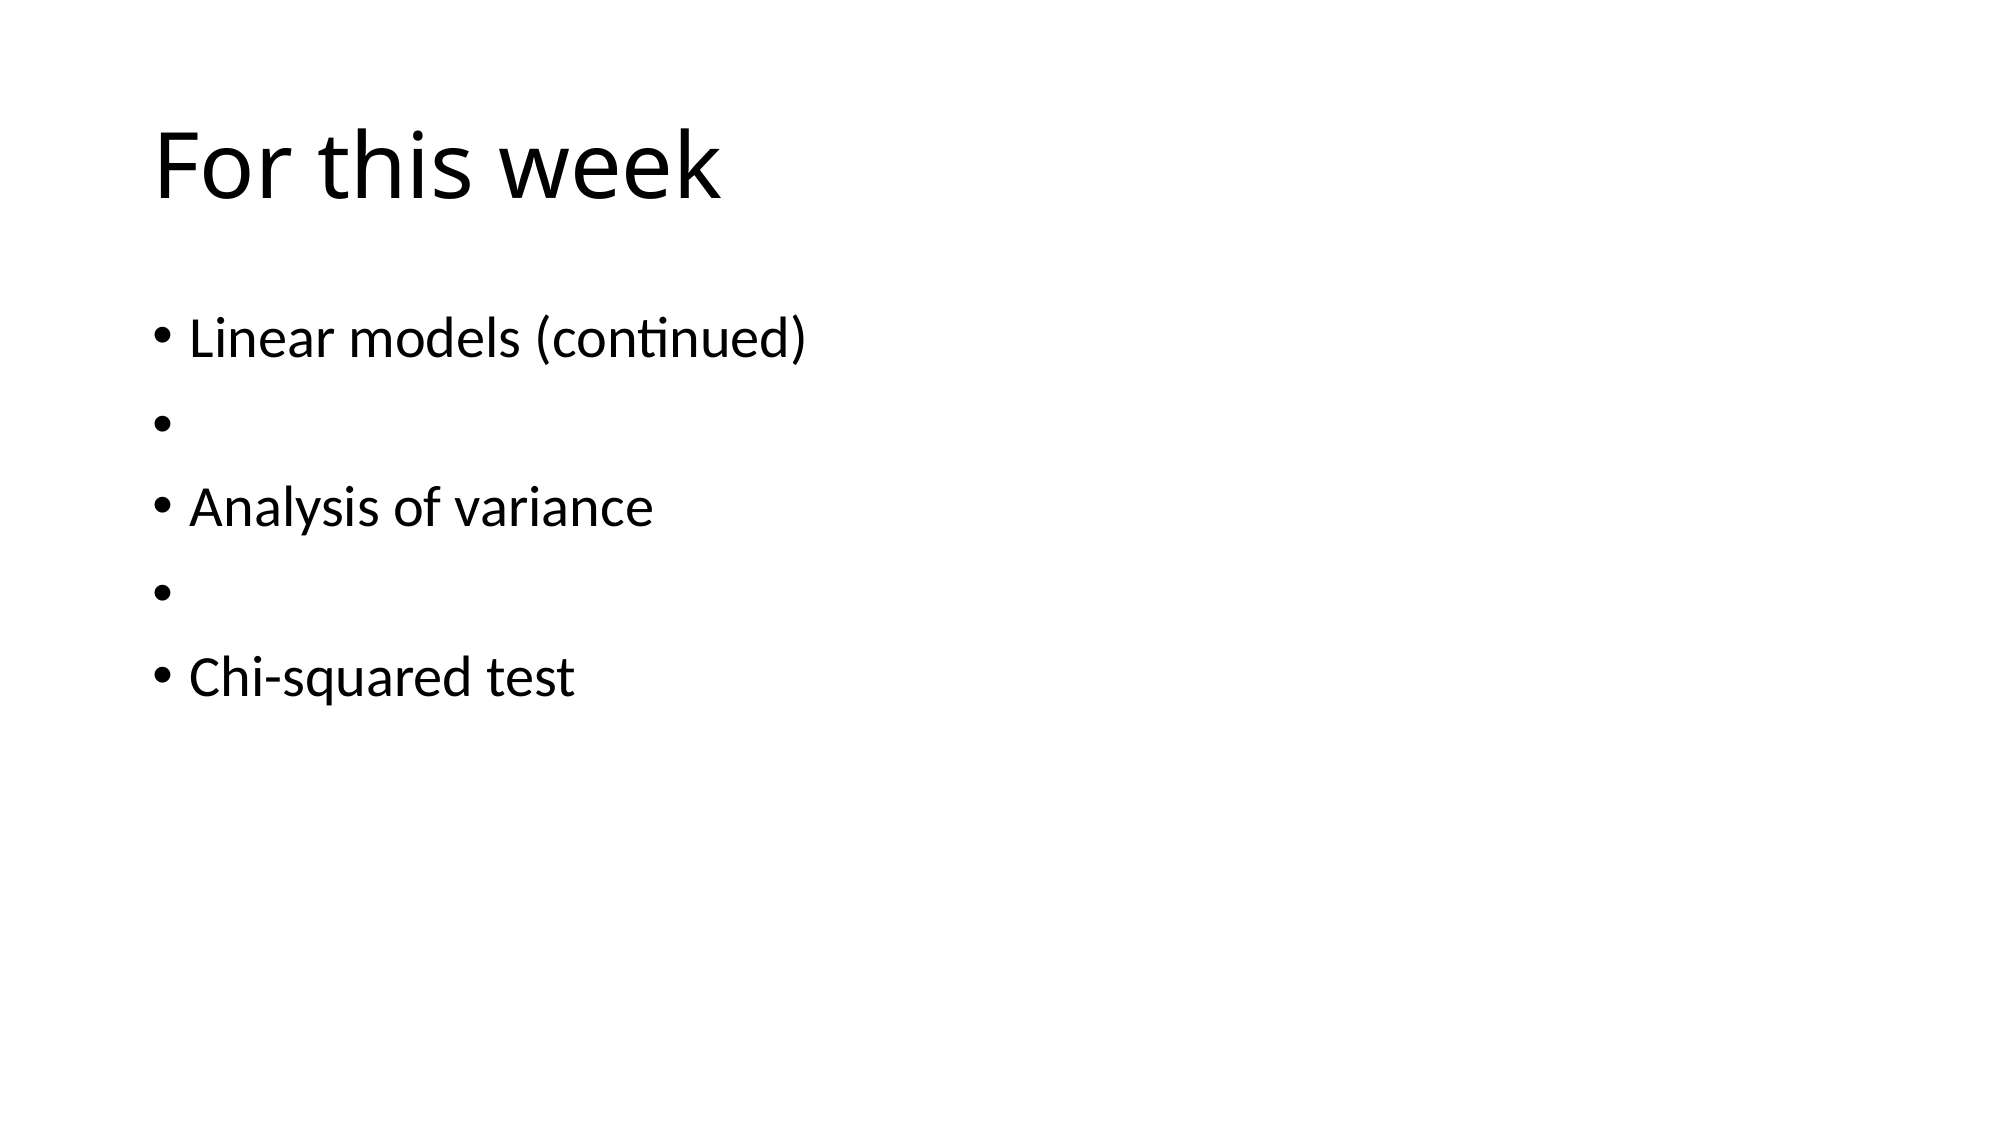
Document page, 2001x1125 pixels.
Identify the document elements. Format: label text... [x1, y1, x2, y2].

list Linear models (continued) Analysis of variance Chi-squared test [137, 299, 1863, 1014]
title For this week [137, 59, 1863, 278]
